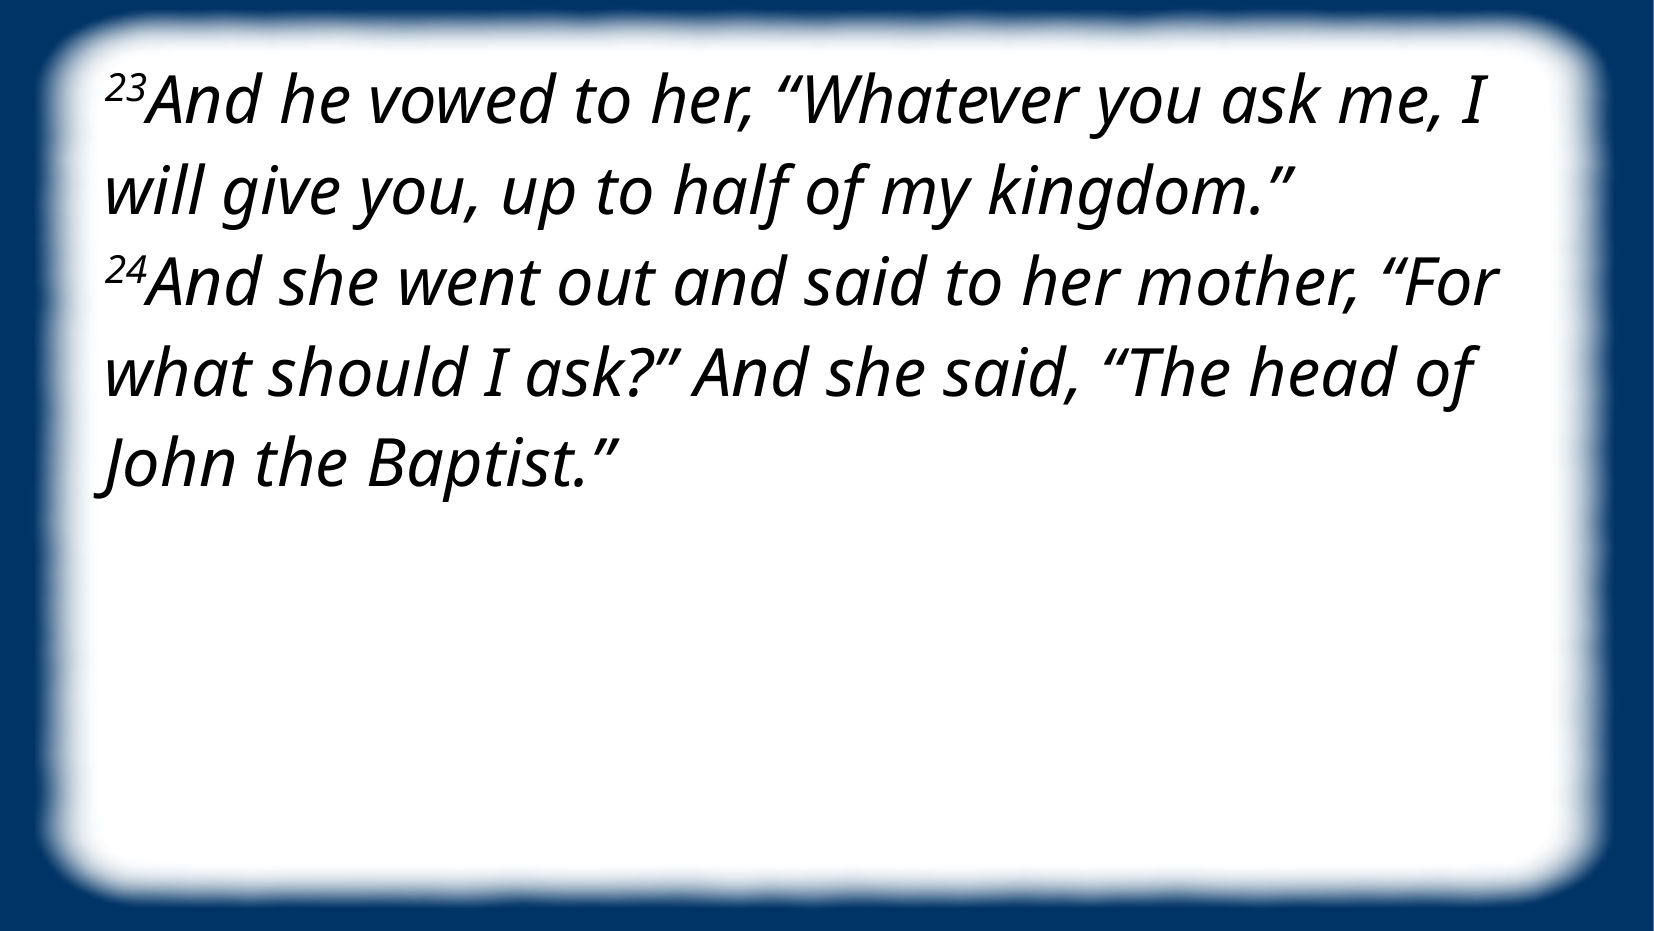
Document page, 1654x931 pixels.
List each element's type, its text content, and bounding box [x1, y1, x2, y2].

text_box 23And he vowed to her, “Whatever you ask me, I will give you, up to half of my kingdom.” 24And she went out and said to her mother, “For what should I ask?” And she said, “The head of John the Baptist.” [90, 45, 1546, 504]
picture [0, 0, 1654, 931]
